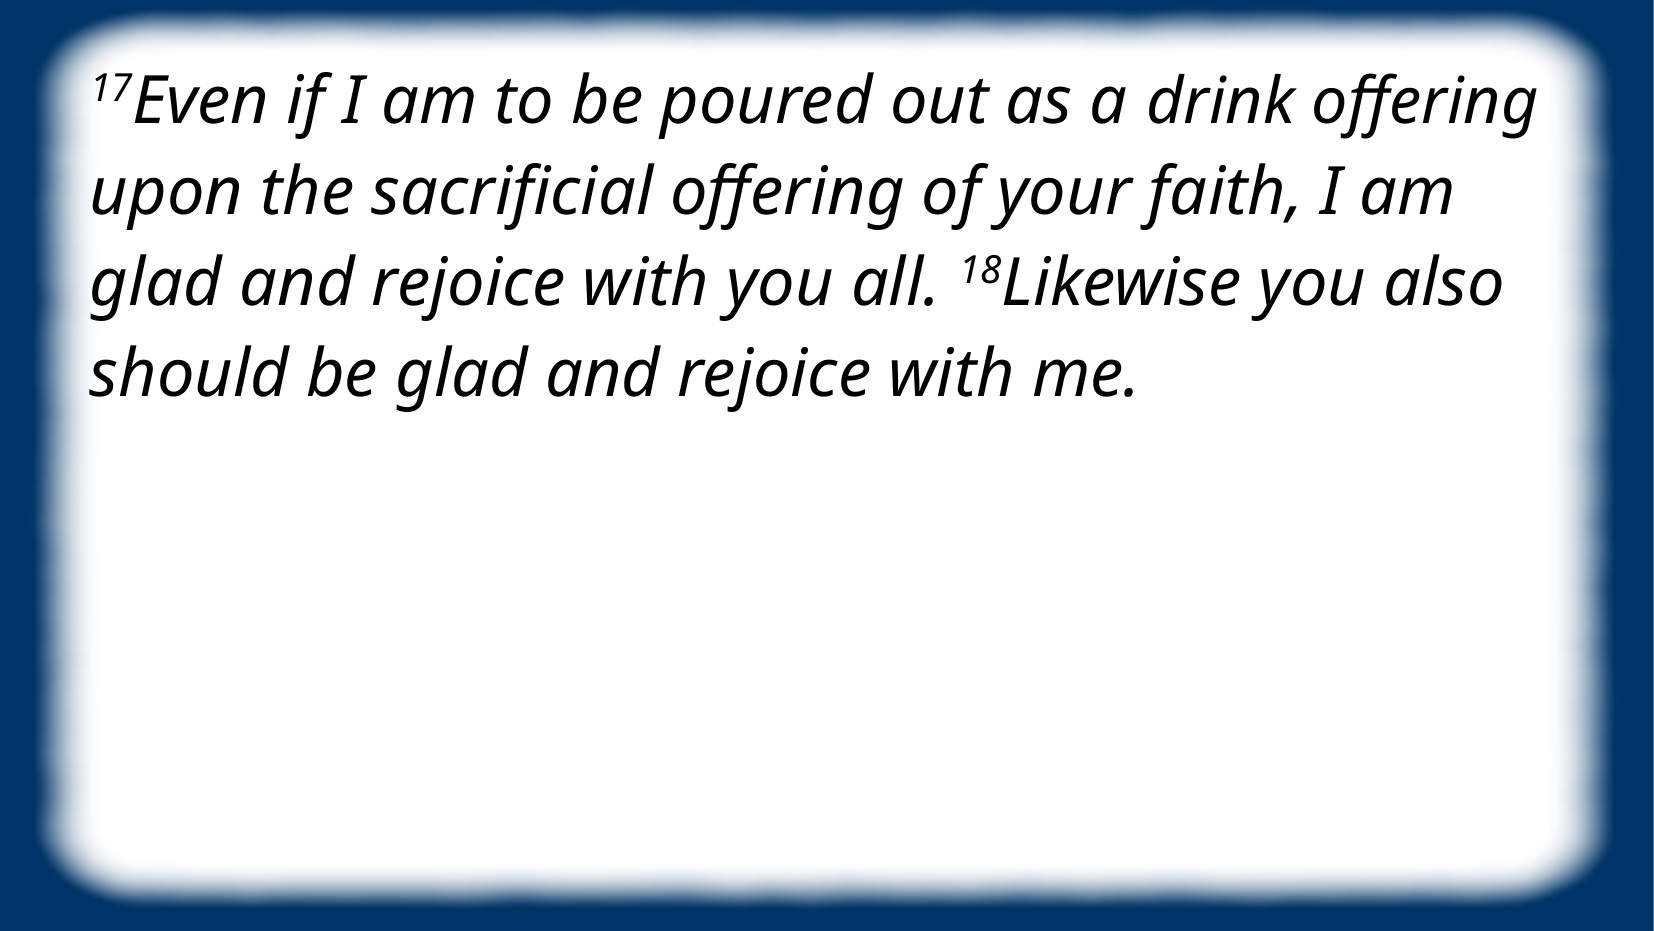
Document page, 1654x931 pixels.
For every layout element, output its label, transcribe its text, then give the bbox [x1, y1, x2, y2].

text_box 17Even if I am to be poured out as a drink offering upon the sacrificial offering of your faith, I am glad and rejoice with you all. 18Likewise you also should be glad and rejoice with me. [75, 45, 1561, 421]
picture [0, 0, 1654, 931]
